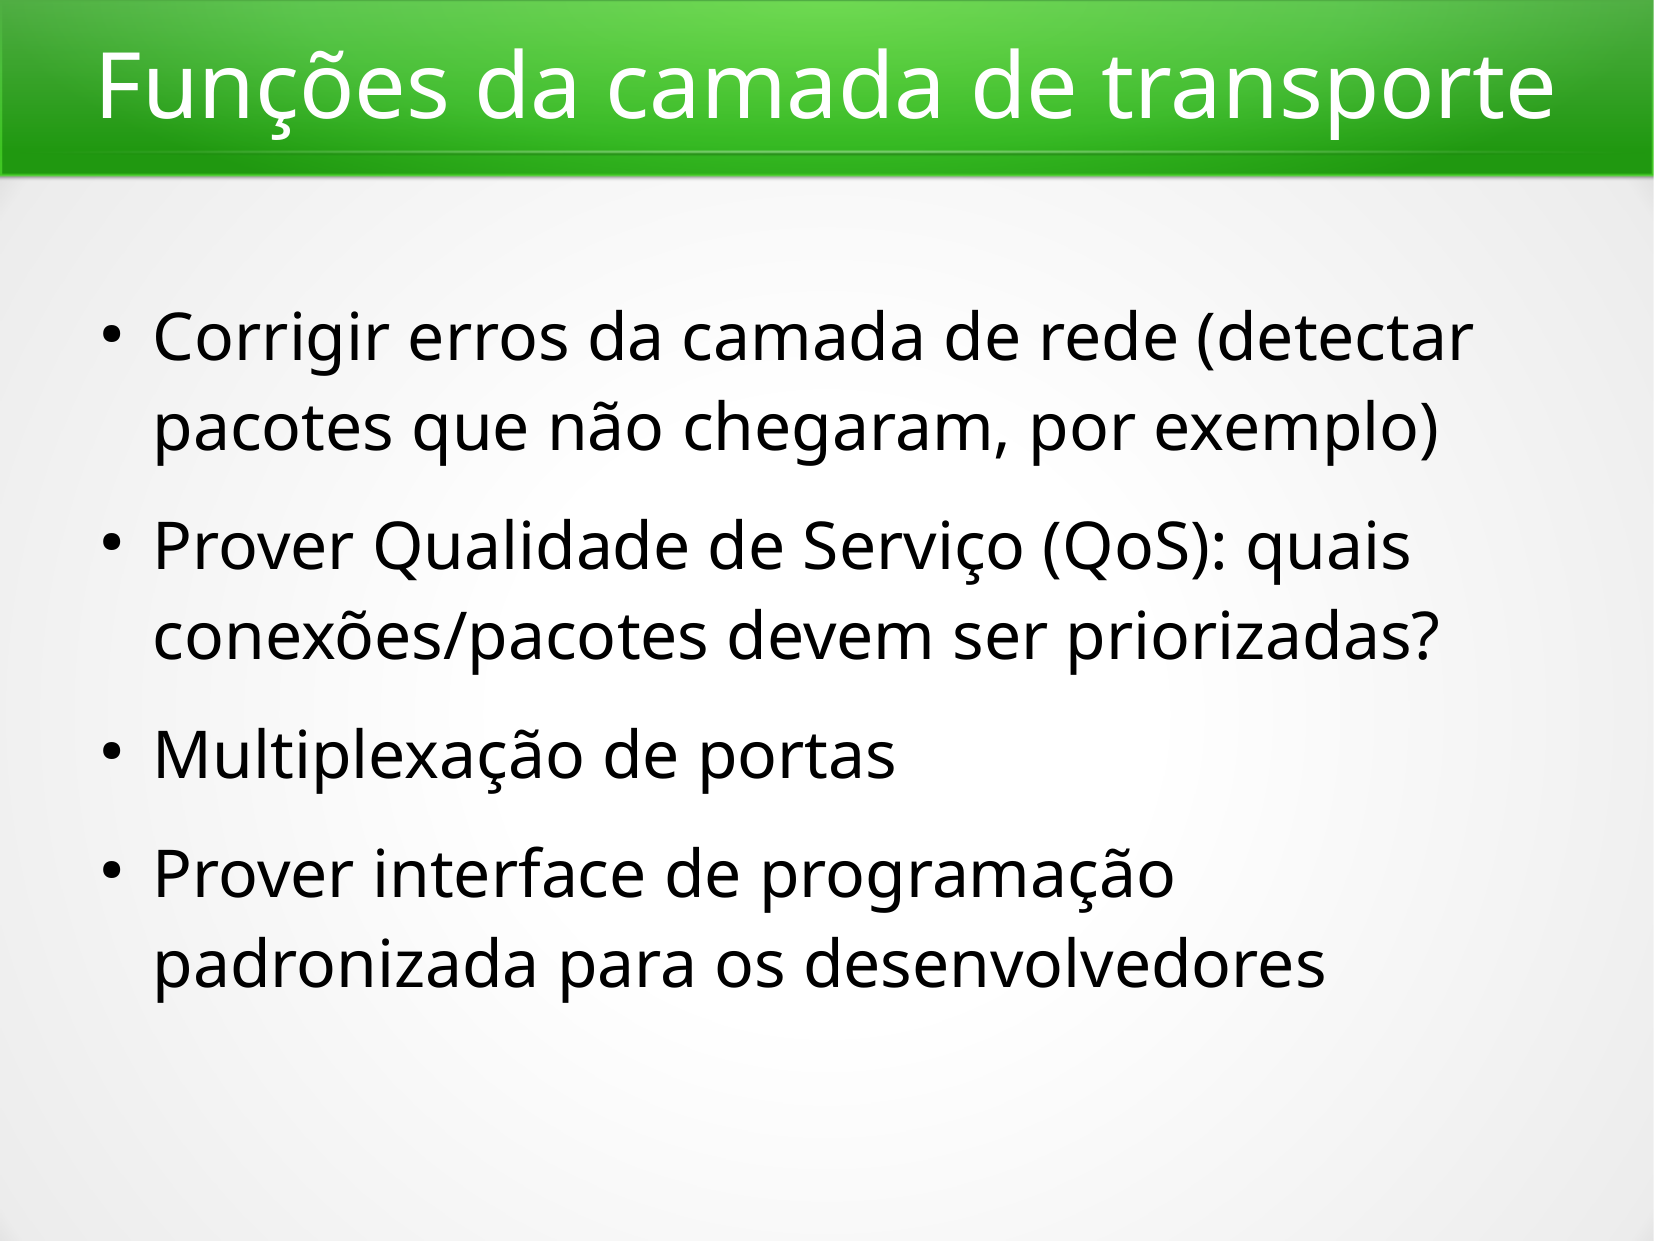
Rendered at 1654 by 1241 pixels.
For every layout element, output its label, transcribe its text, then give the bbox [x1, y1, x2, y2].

picture [0, 0, 1654, 1241]
list Corrigir erros da camada de rede (detectar pacotes que não chegaram, por exemplo) Prover Qualidade de Serviço (QoS): quais conexões/pacotes devem ser priorizadas? Multiplexação de portas Prover interface de programação padronizada para os desenvolvedores [82, 290, 1571, 1010]
title Funções da camada de transporte [82, 11, 1571, 154]
